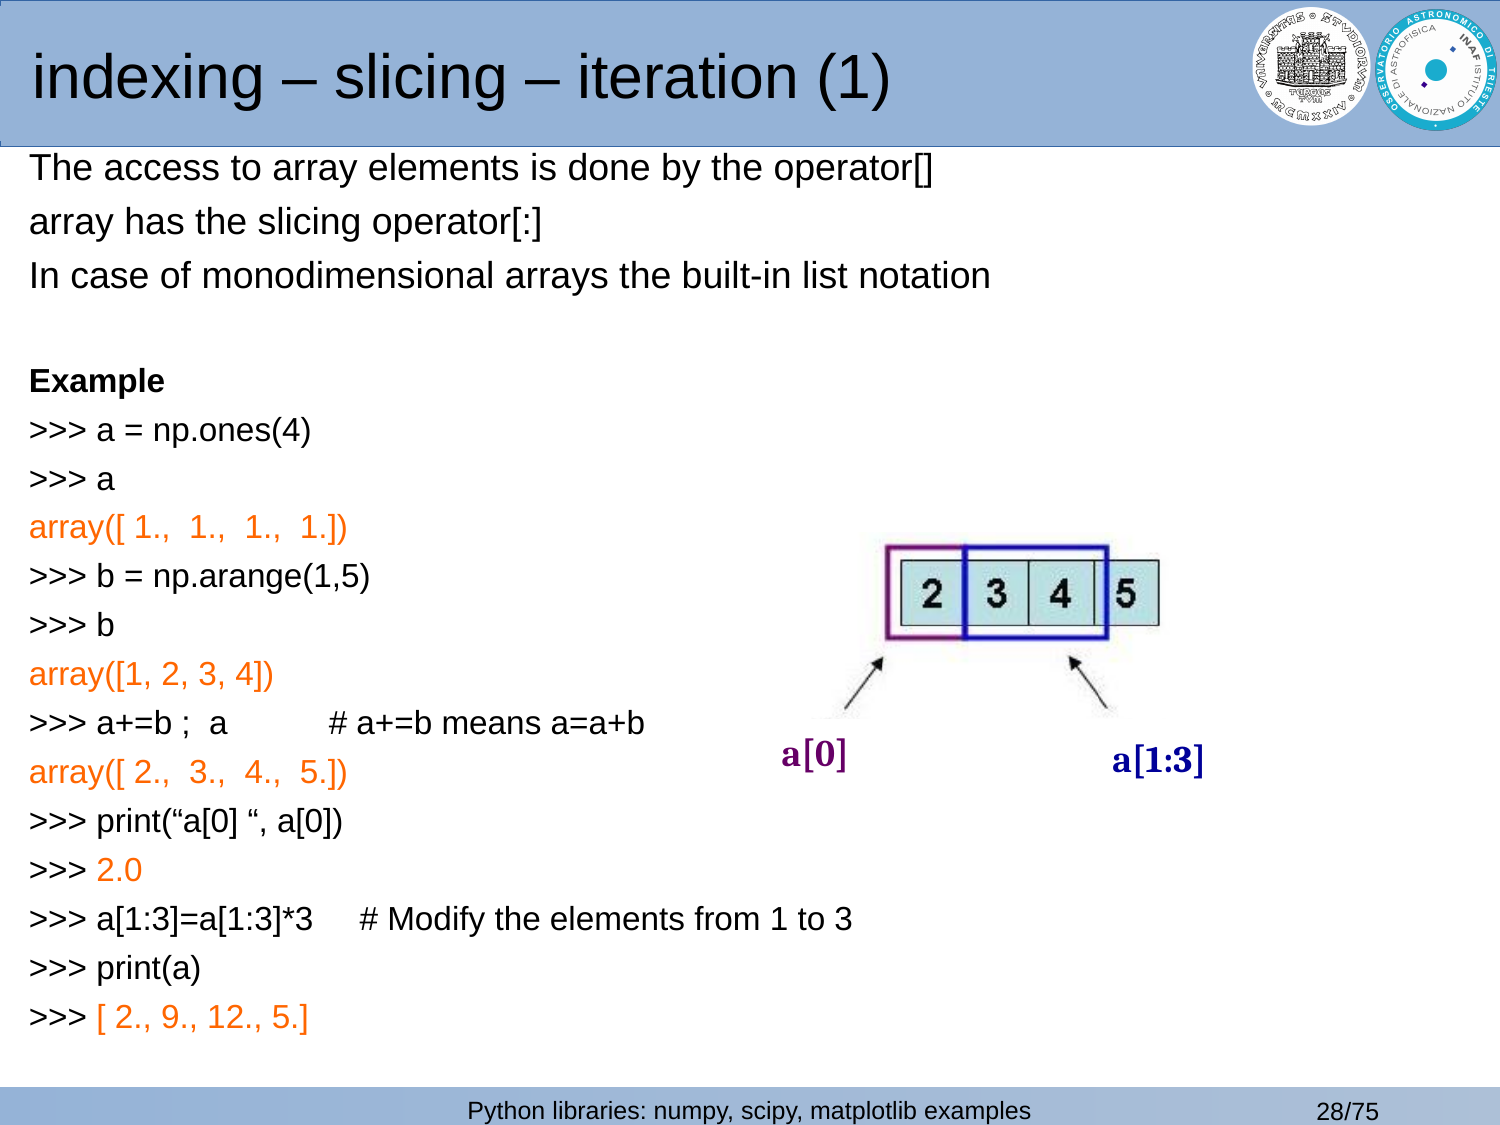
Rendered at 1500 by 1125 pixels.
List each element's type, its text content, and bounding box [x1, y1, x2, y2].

text_box indexing – slicing – iteration (1) [0, 5, 1253, 141]
text_box a[0] [766, 725, 894, 784]
picture [811, 532, 1170, 719]
text_box a[1:3] [1097, 731, 1251, 834]
picture [1253, 0, 1500, 135]
list The access to array elements is done by the operator[] array has the slicing operator[:] In case of monodimensional arrays the built-in list notation Example >>> a = np.ones(4) >>> a array([ 1., 1., 1., 1.]) >>> b = np.arange(1,5) >>> b array([1, 2, 3, 4]) >>> a+=b ; a # a+=b means a=a+b array([ 2., 3., 4., 5.]) >>> print(“a[0] “, a[0]) >>> 2.0 >>> a[1:3]=a[1:3]*3 # Modify the elements from 1 to 3 >>> print(a) >>> [ 2., 9., 12., 5.] [13, 135, 1500, 1037]
